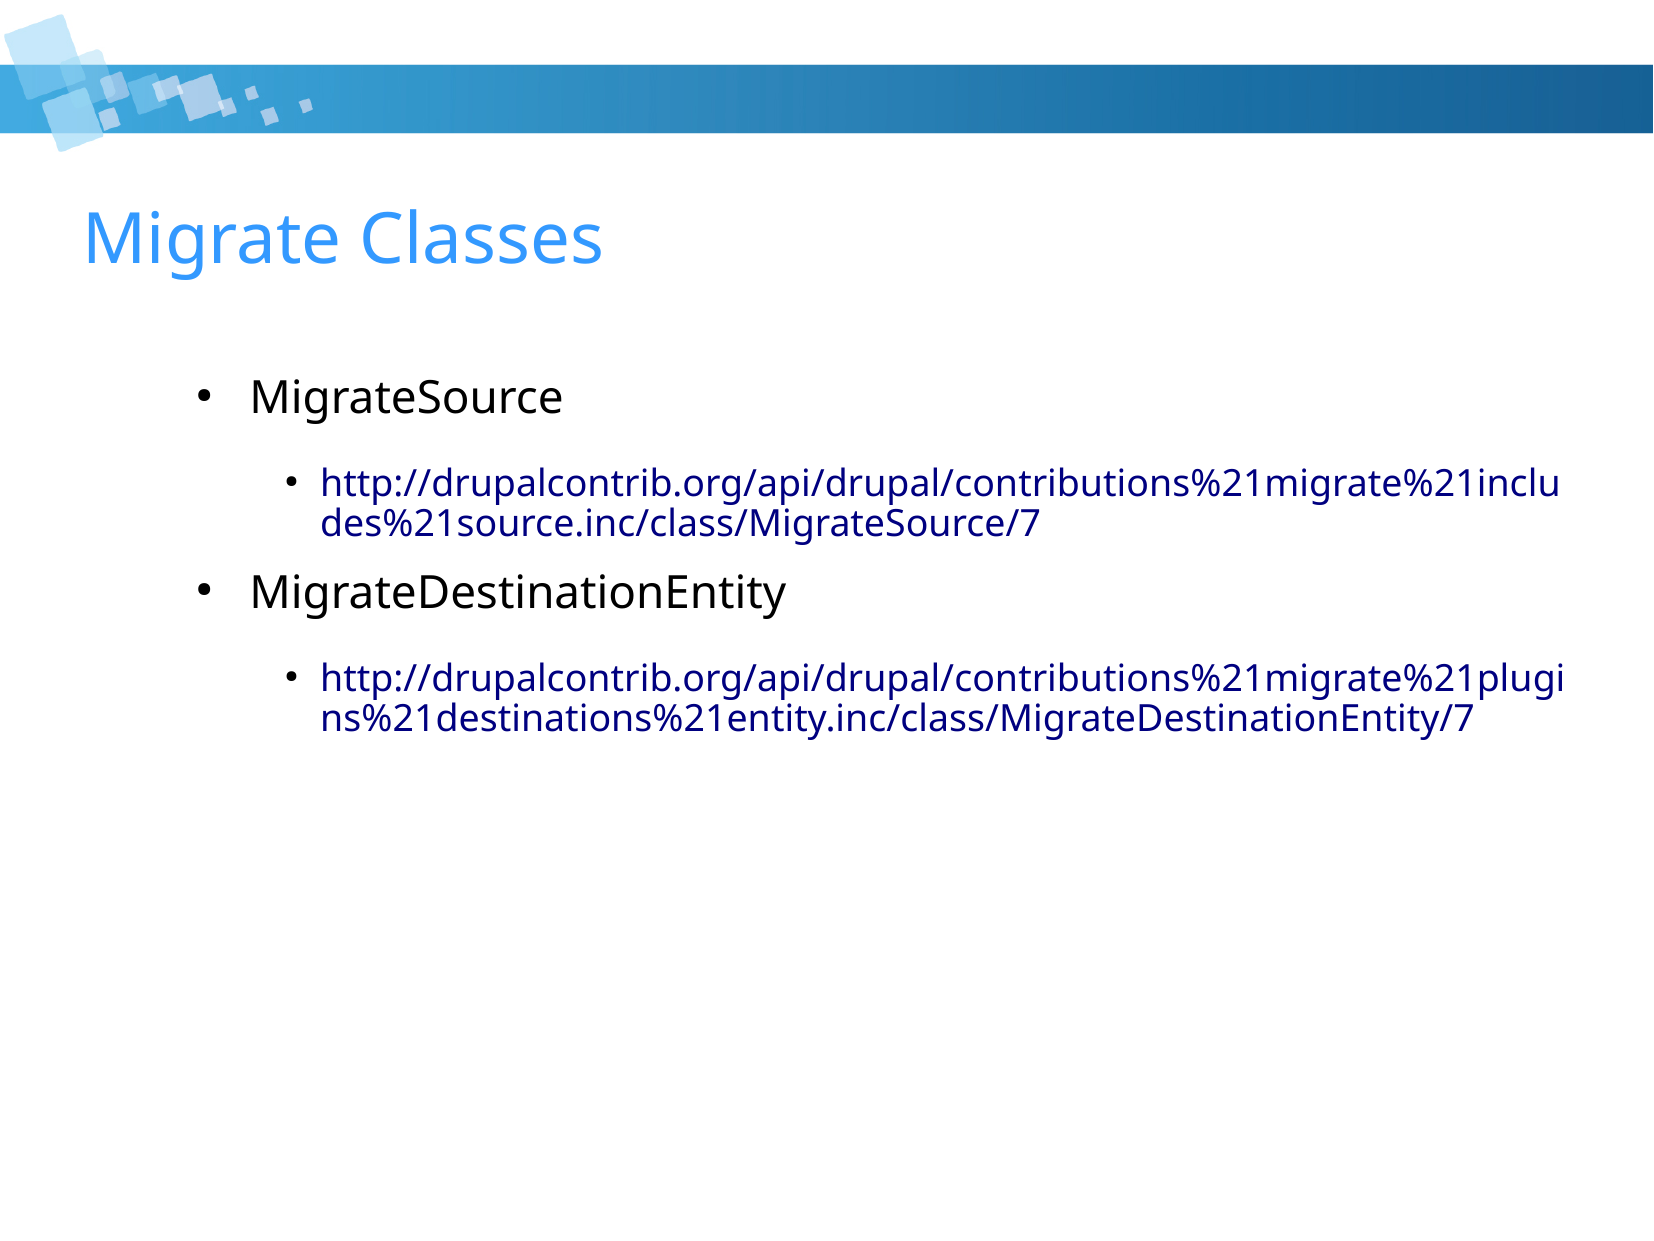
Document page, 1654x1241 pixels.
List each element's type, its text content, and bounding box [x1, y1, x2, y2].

picture [0, 0, 1653, 1238]
title Migrate Classes [82, 132, 1571, 340]
list MigrateSource http://drupalcontrib.org/api/drupal/contributions%21migrate%21includes%21source.inc/class/MigrateSource/7 MigrateDestinationEntity http://drupalcontrib.org/api/drupal/contributions%21migrate%21plugins%21destinations%21entity.inc/class/MigrateDestinationEntity/7 [178, 364, 1570, 1147]
